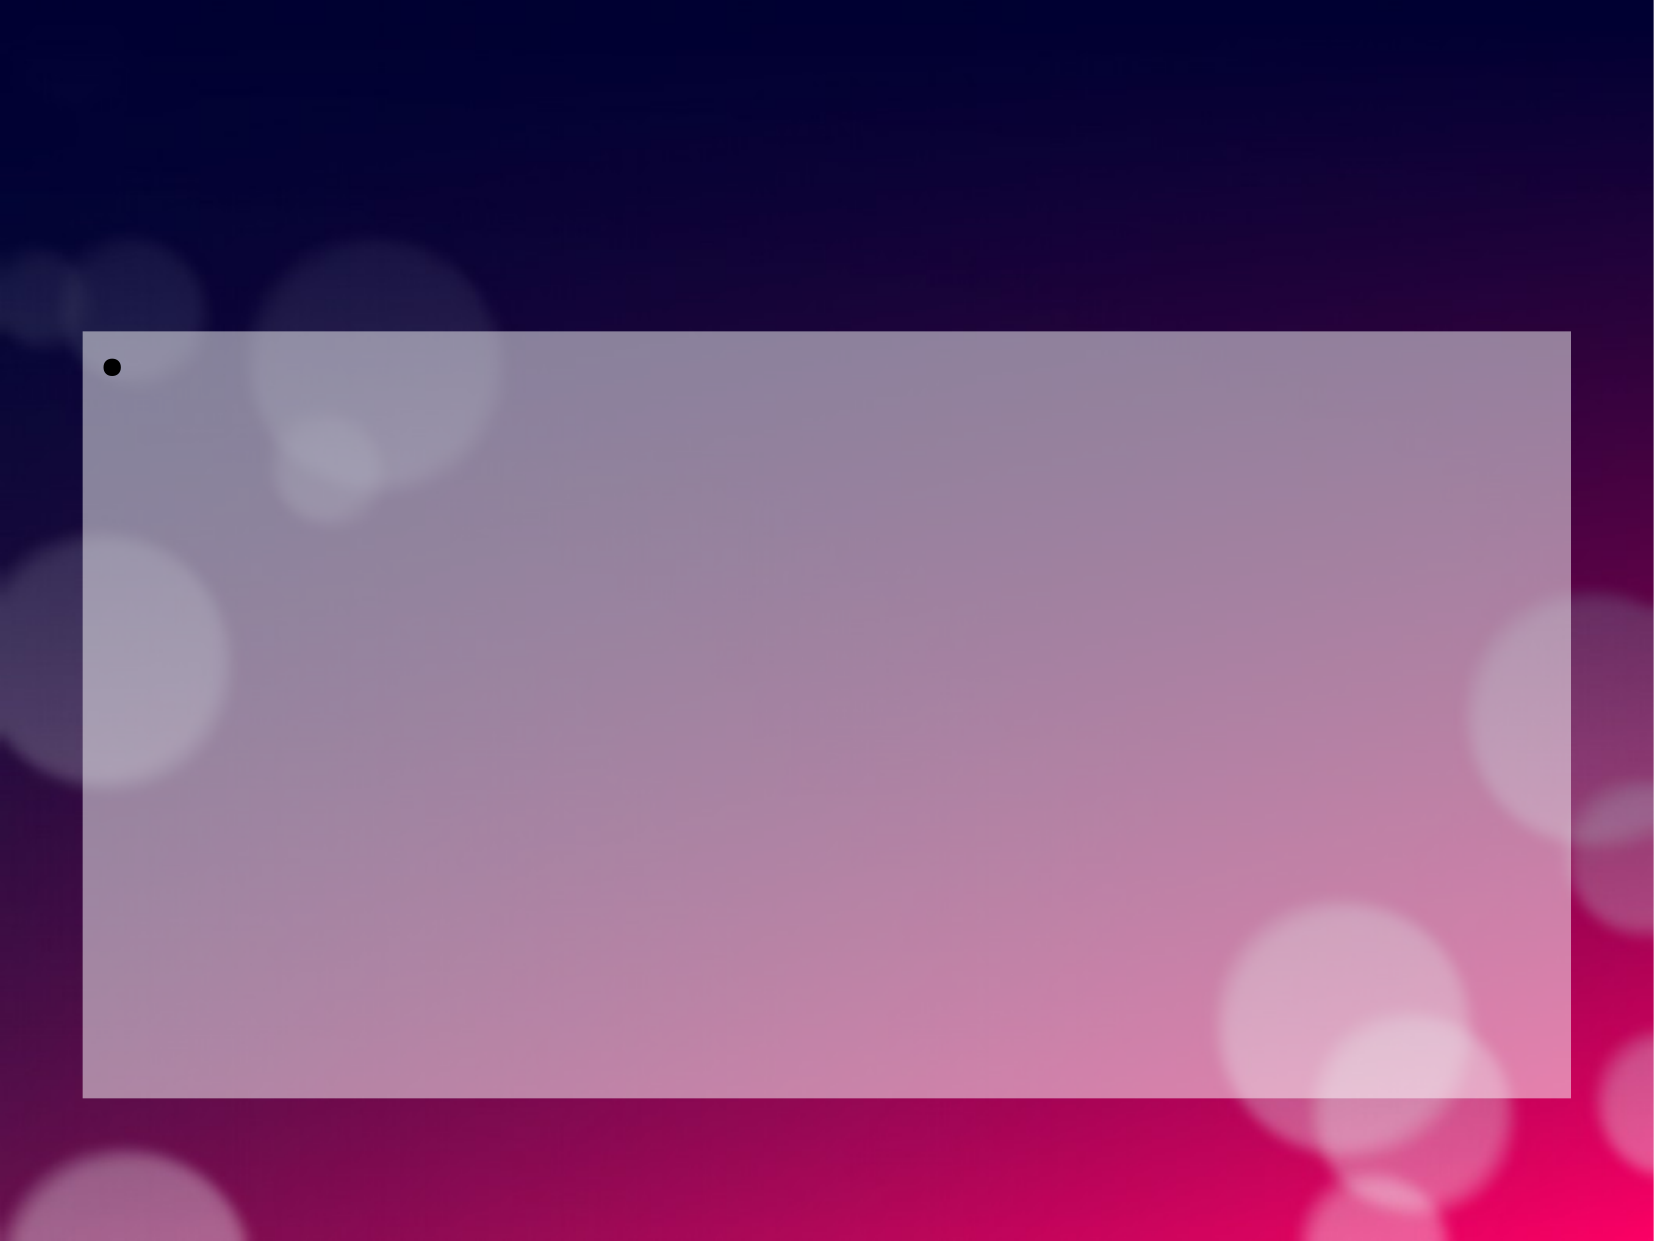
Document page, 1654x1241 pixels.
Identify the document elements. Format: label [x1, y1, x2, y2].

list [82, 331, 1571, 1099]
picture [0, 0, 1654, 1241]
